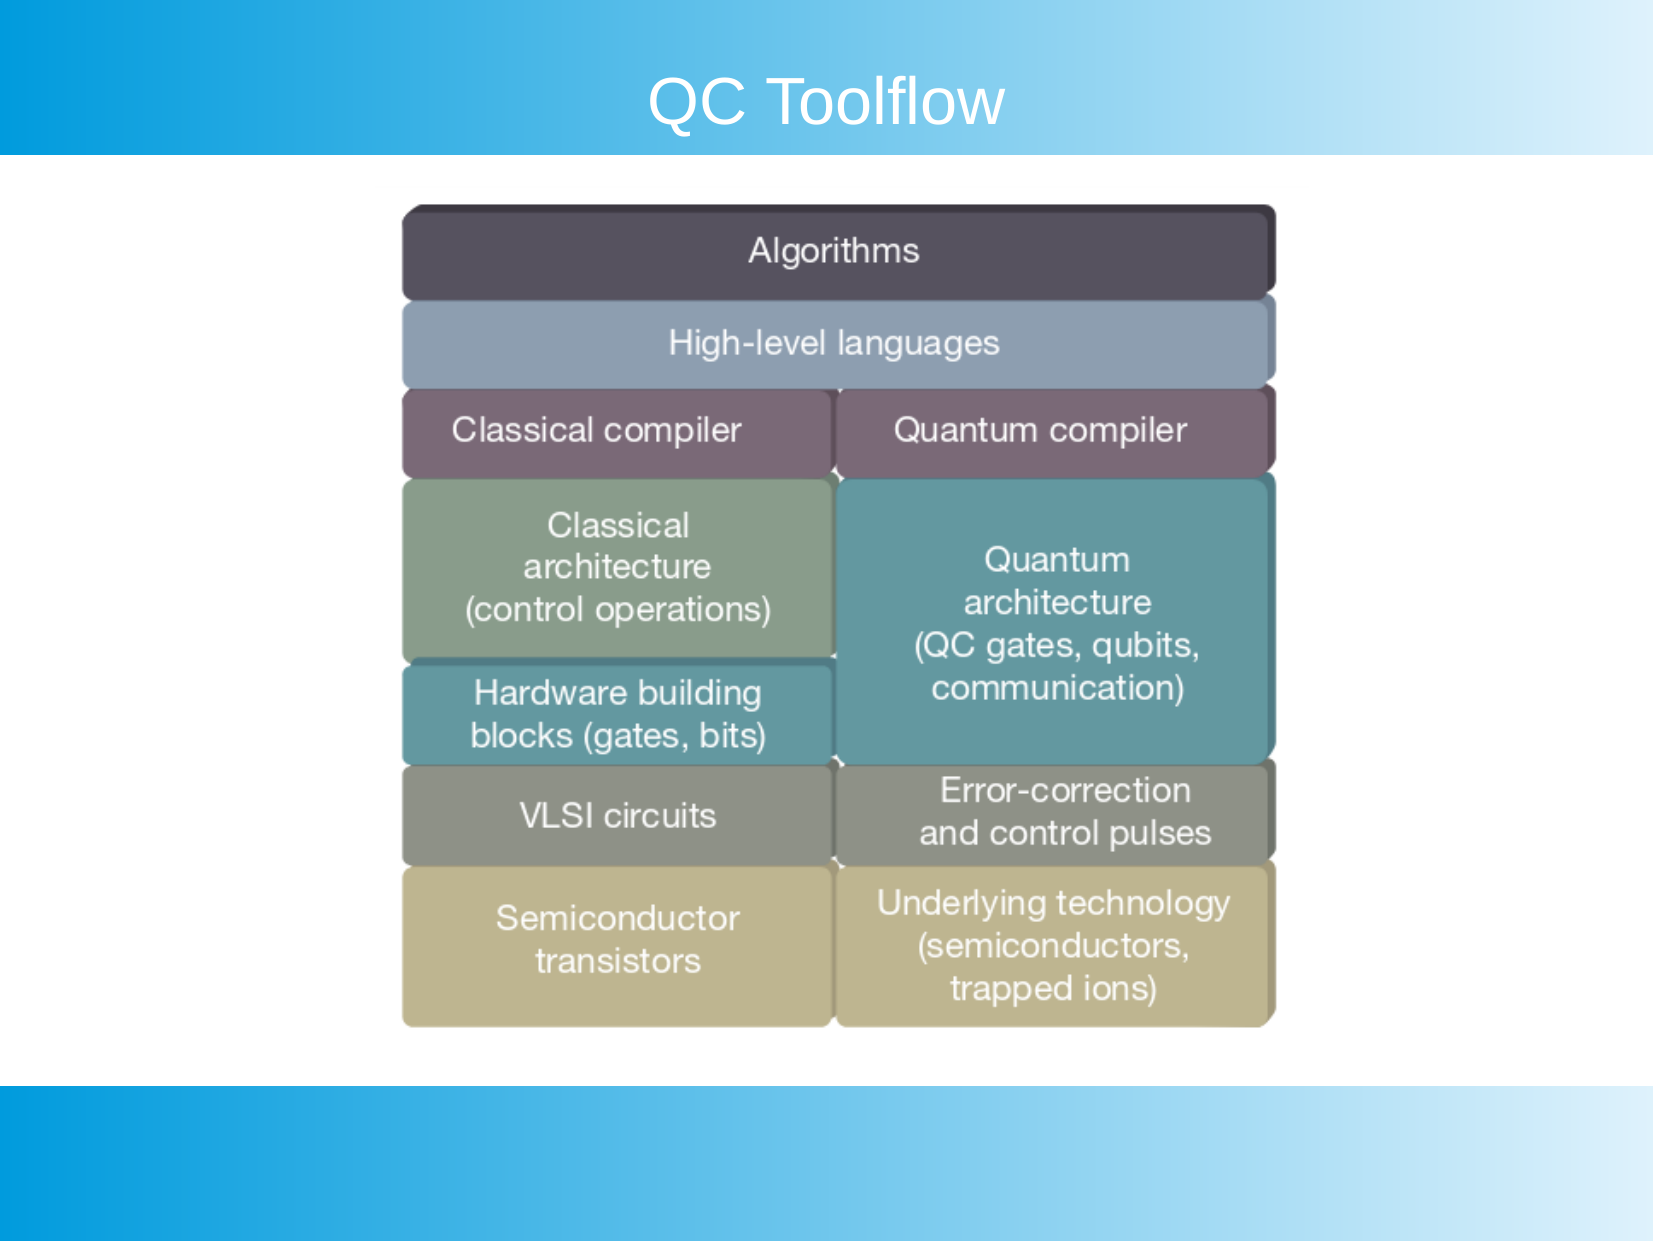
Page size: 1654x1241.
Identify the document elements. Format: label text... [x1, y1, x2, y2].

title QC Toolflow [82, 49, 1571, 155]
picture [375, 186, 1309, 1051]
